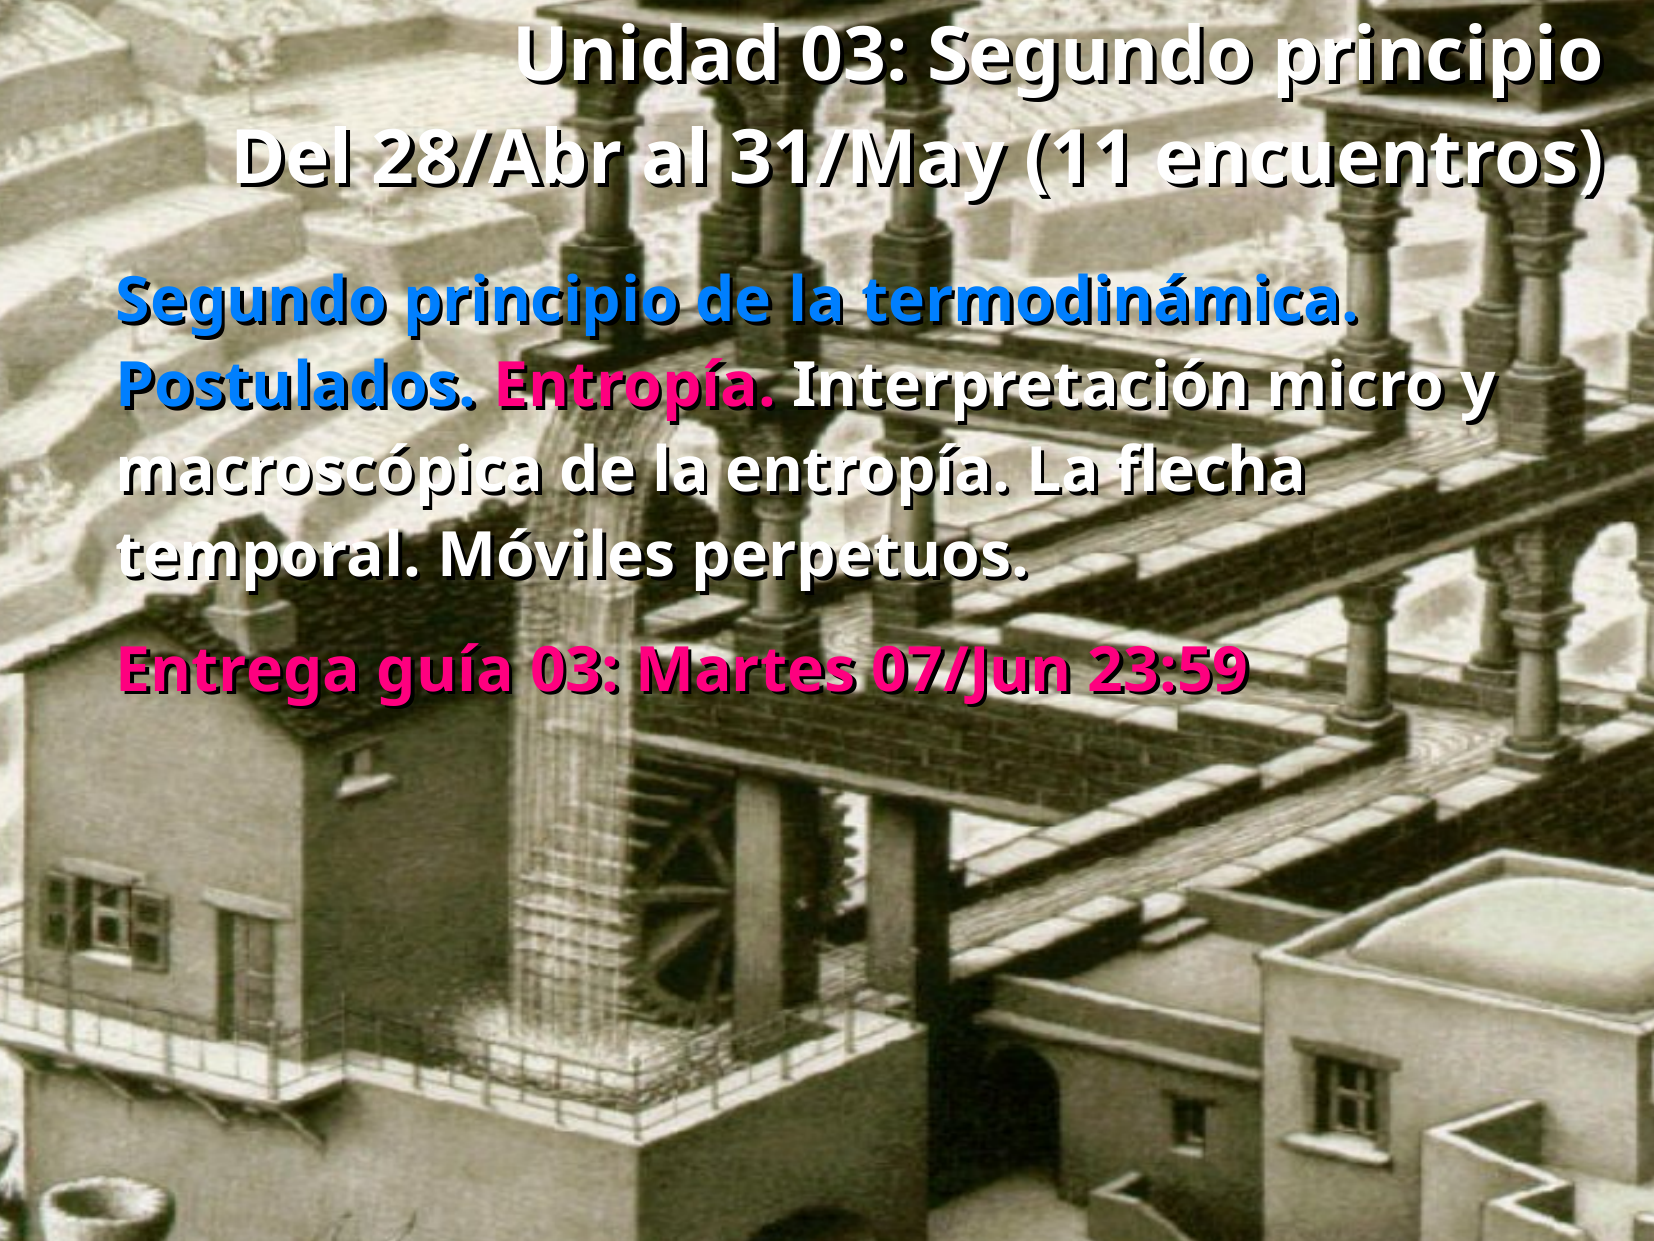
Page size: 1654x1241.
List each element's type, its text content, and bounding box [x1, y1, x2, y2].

title Unidad 03: Segundo principio Del 28/Abr al 31/May (11 encuentros) [45, 11, 1606, 195]
picture [0, 0, 1654, 1241]
list Segundo principio de la termodinámica. Postulados. Entropía. Interpretación micro y macroscópica de la entropía. La flecha temporal. Móviles perpetuos. Entrega guía 03: Martes 07/Jun 23:59 [45, 255, 1606, 1156]
